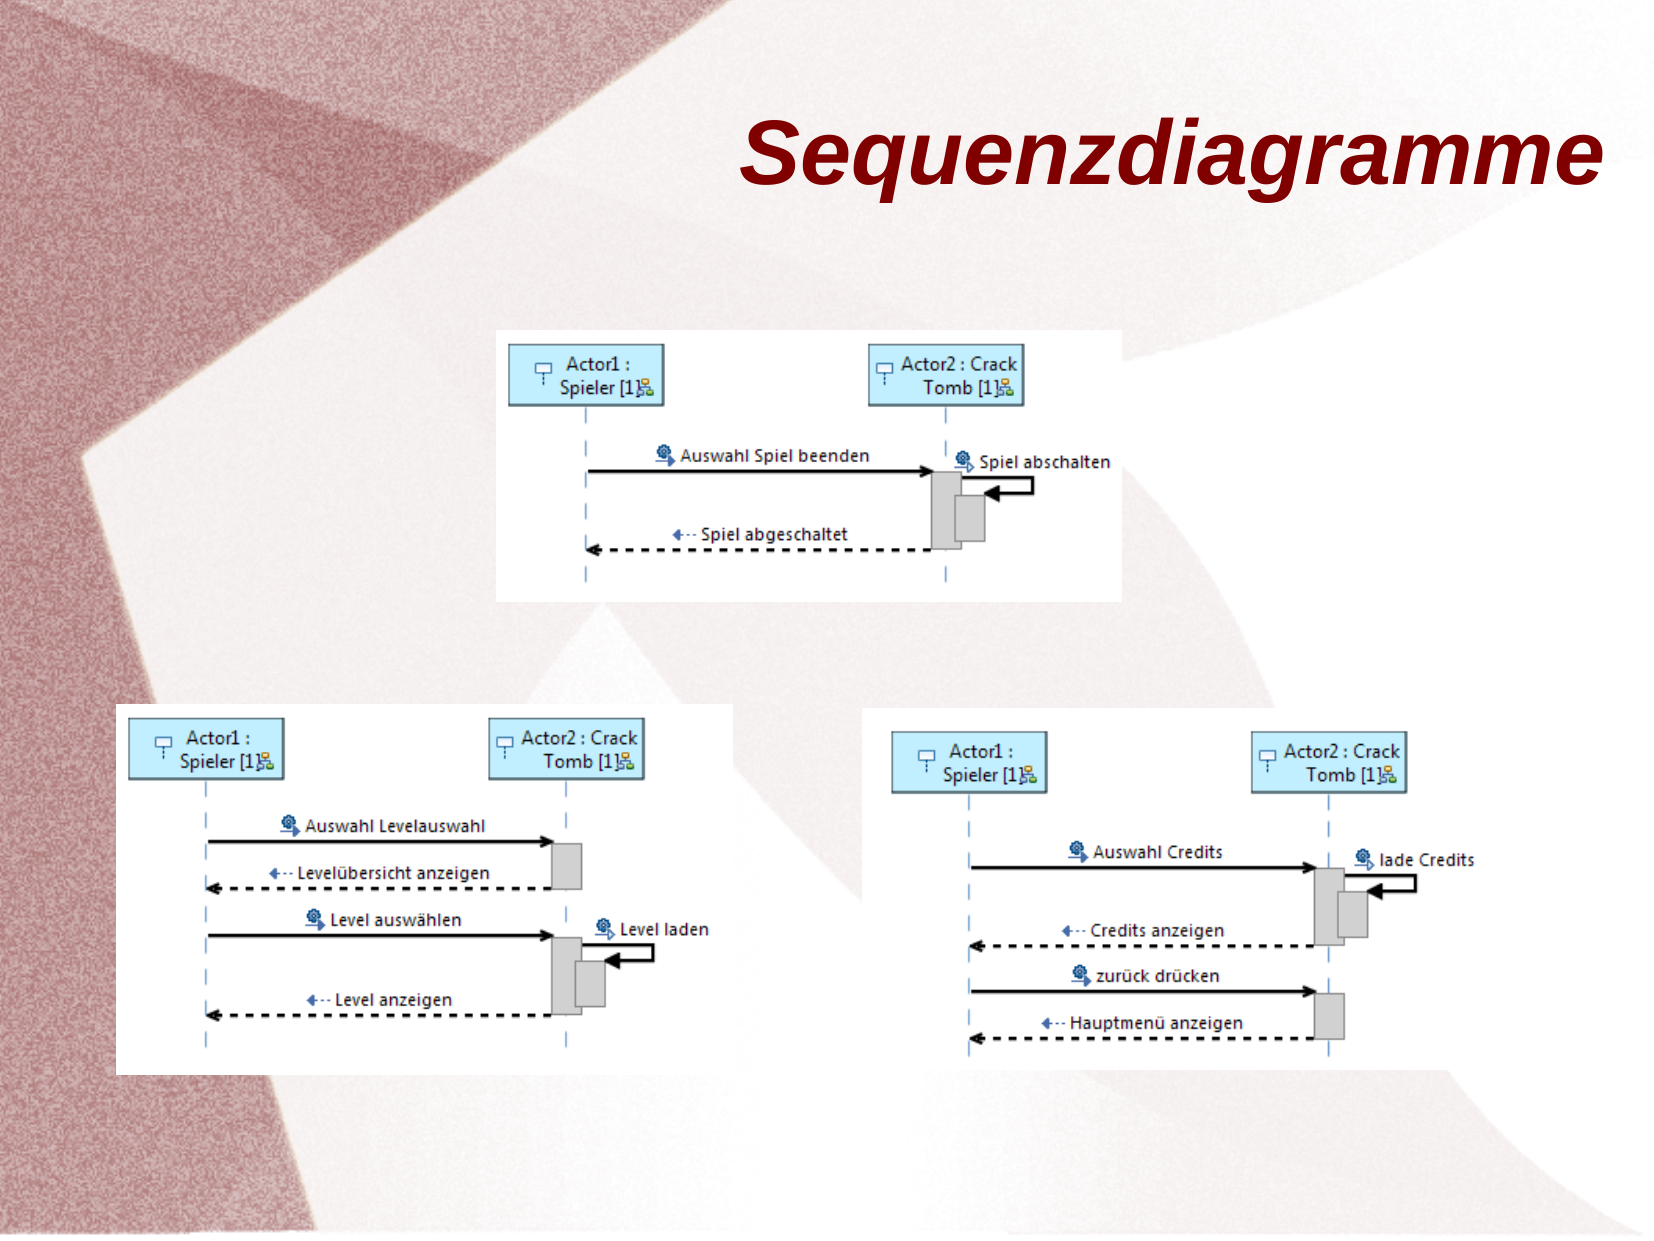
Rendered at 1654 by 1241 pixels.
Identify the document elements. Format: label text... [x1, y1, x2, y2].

title Sequenzdiagramme [596, 49, 1607, 257]
picture [0, 0, 1654, 1241]
